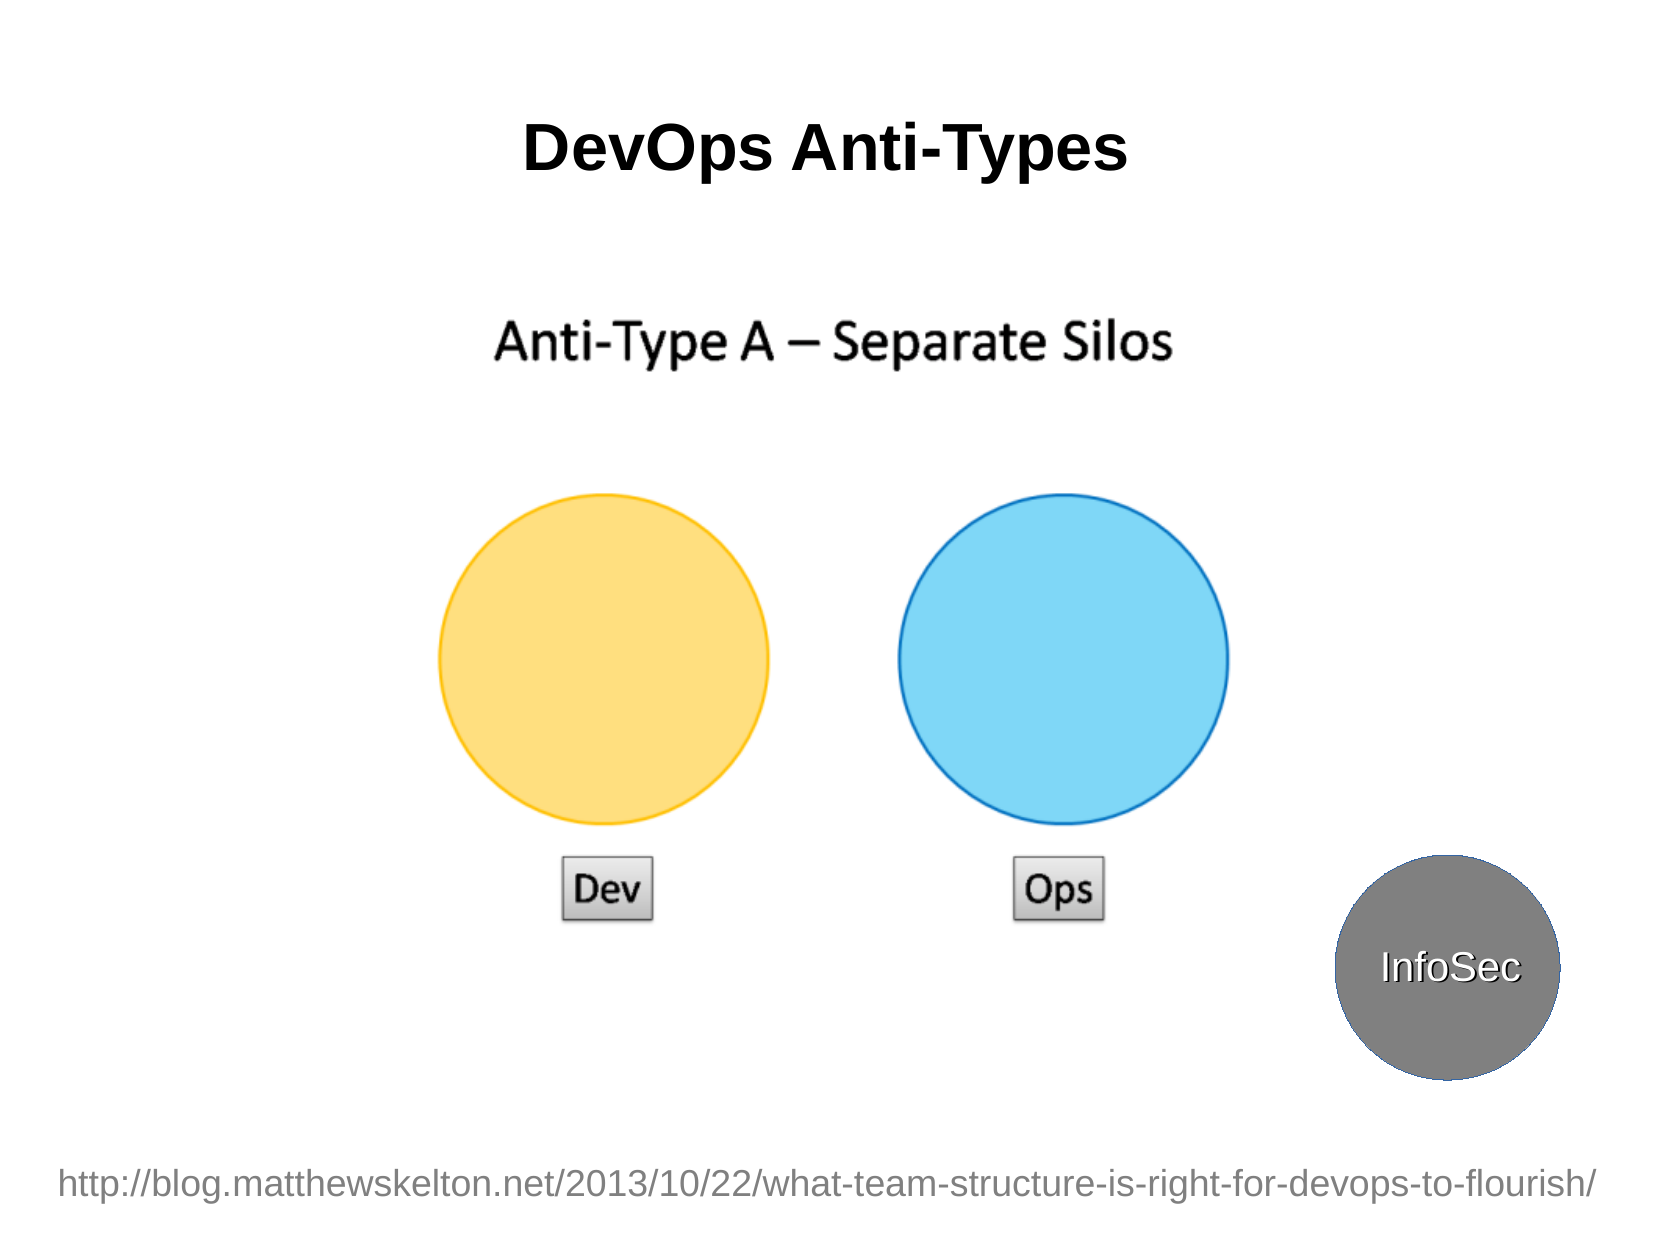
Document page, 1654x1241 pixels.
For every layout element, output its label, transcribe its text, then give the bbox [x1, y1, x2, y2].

subtitle DevOps Anti-Types [82, 0, 1571, 628]
text_box InfoSec [1365, 935, 1537, 998]
picture [341, 248, 1326, 988]
text_box http://blog.matthewskelton.net/2013/10/22/what-team-structure-is-right-for-devops-to-flourish/ [42, 1155, 1611, 1212]
text_box [1335, 855, 1561, 1081]
